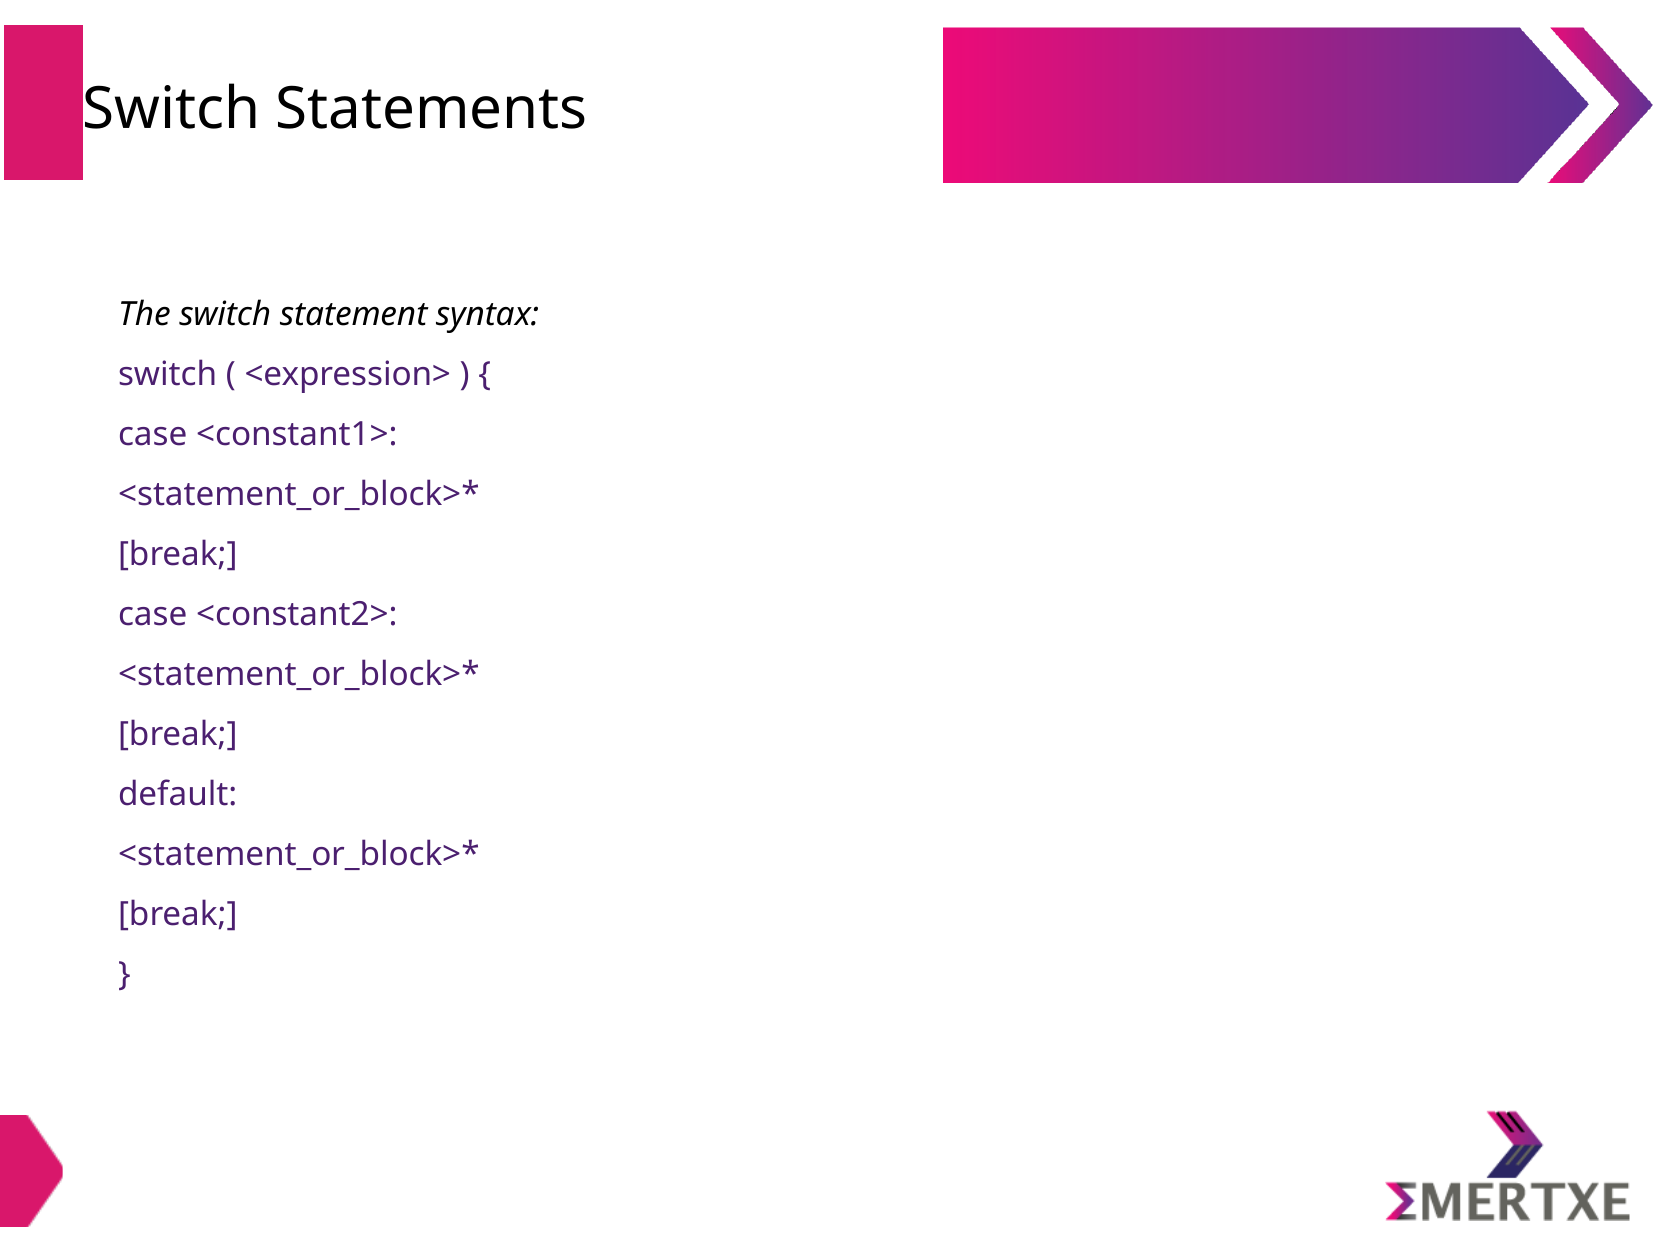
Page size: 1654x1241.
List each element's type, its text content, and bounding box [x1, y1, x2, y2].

picture [1571, 27, 1653, 183]
picture [1385, 1107, 1631, 1221]
list The switch statement syntax: switch ( <expression> ) { case <constant1>: <statement_or_block>* [break;] case <constant2>: <statement_or_block>* [break;] default: <statement_or_block>* [break;] } [82, 290, 1571, 1010]
title Switch Statements [82, 2, 1571, 210]
